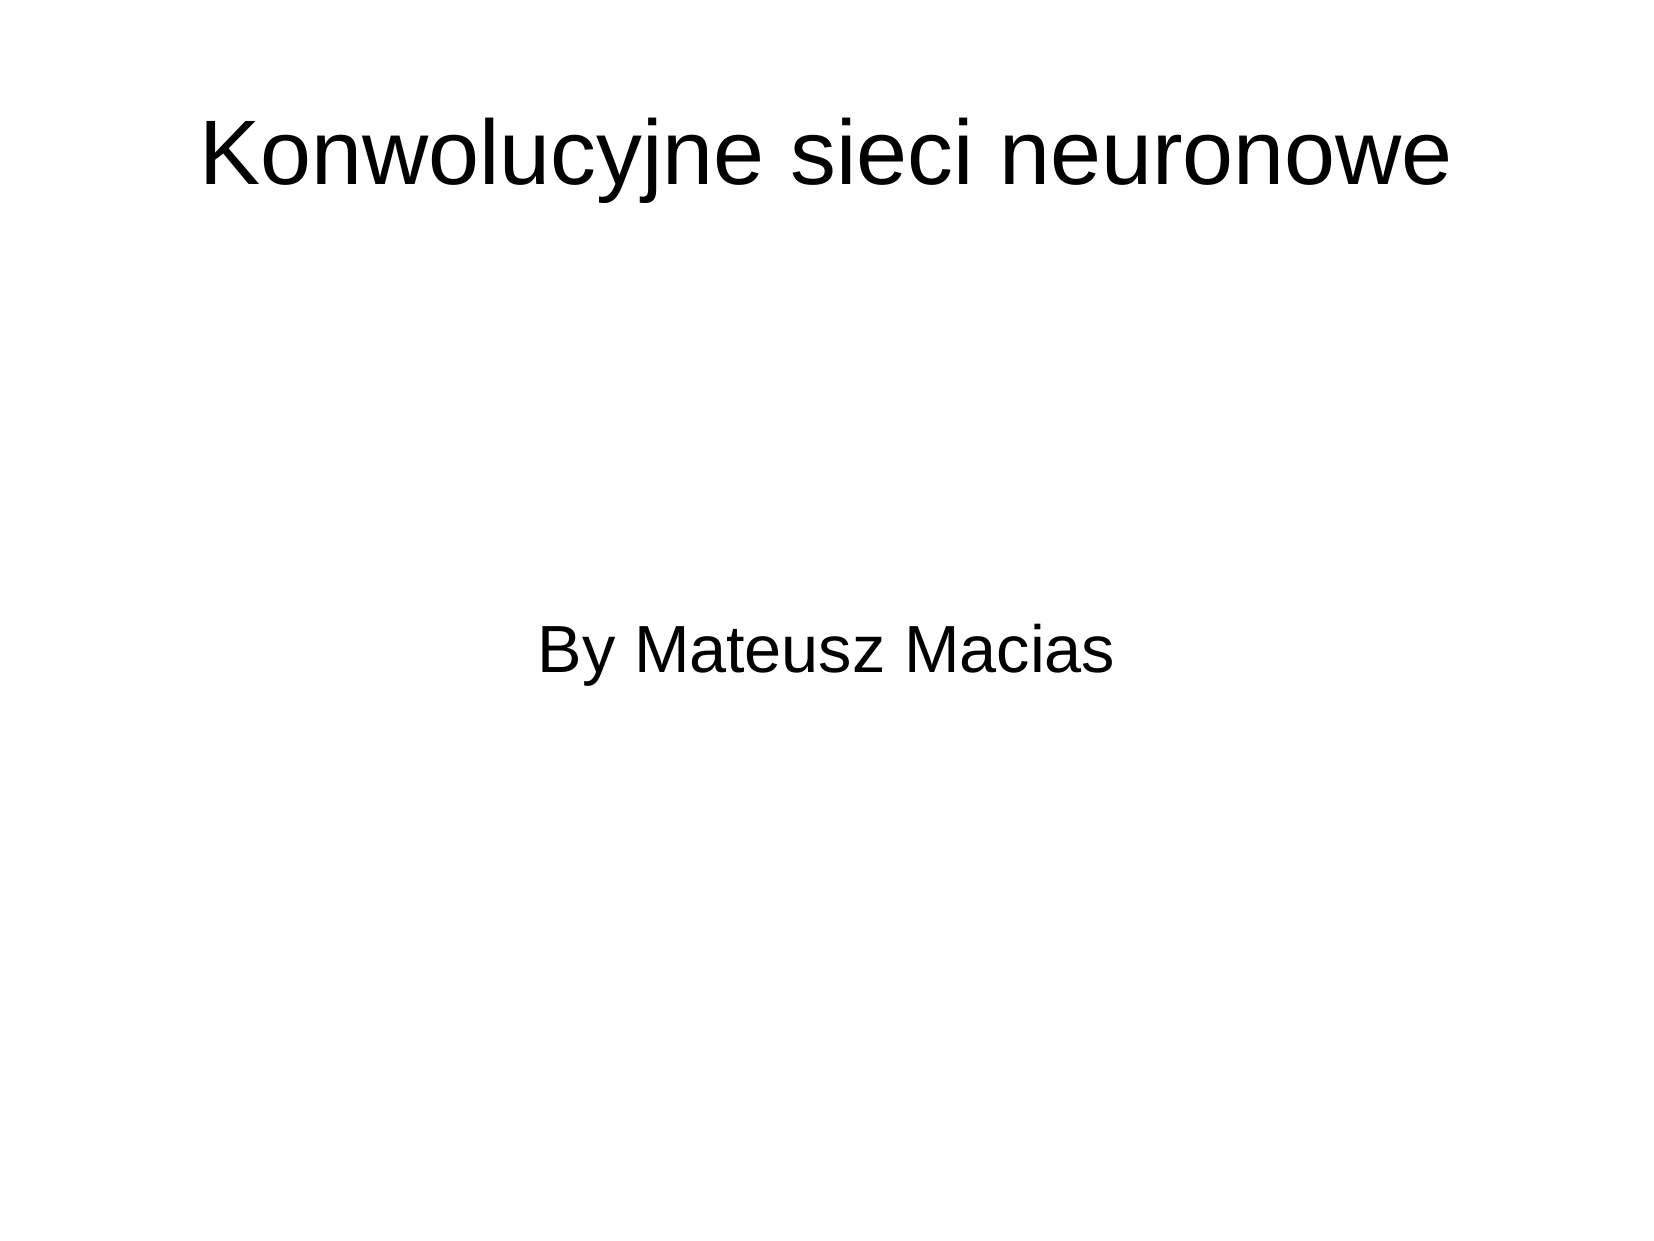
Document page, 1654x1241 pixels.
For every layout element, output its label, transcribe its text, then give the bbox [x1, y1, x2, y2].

title Konwolucyjne sieci neuronowe [82, 49, 1571, 257]
subtitle By Mateusz Macias [82, 290, 1571, 1010]
